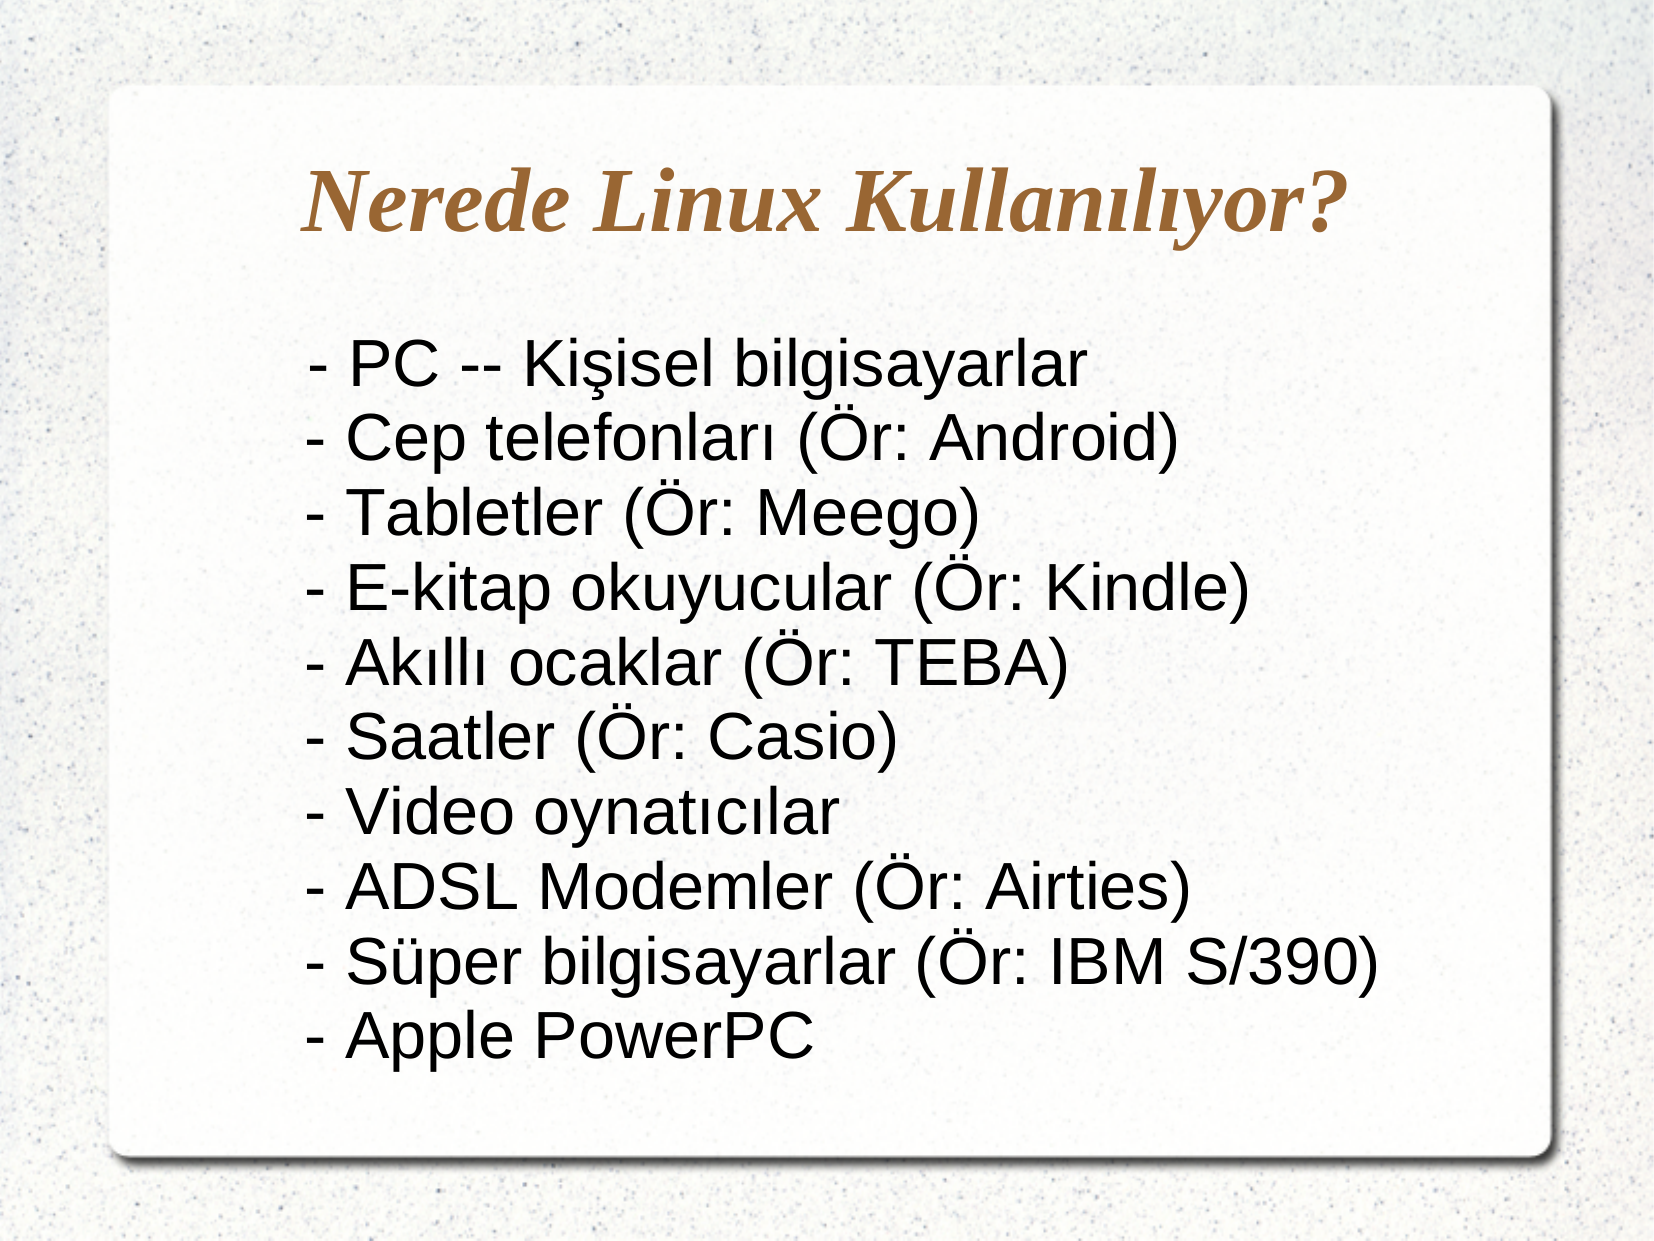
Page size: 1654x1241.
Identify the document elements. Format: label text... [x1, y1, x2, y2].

title Nerede Linux Kullanılıyor? [118, 96, 1536, 297]
picture [0, 0, 1654, 1241]
subtitle - PC -- Kişisel bilgisayarlar - Cep telefonları (Ör: Android) - Tabletler (Ör: Meego) - E-kitap okuyucular (Ör: Kindle) - Akıllı ocaklar (Ör: TEBA) - Saatler (Ör: Casio) - Video oynatıcılar - ADSL Modemler (Ör: Airties) - Süper bilgisayarlar (Ör: IBM S/390) - Apple PowerPC [82, 297, 1571, 1102]
